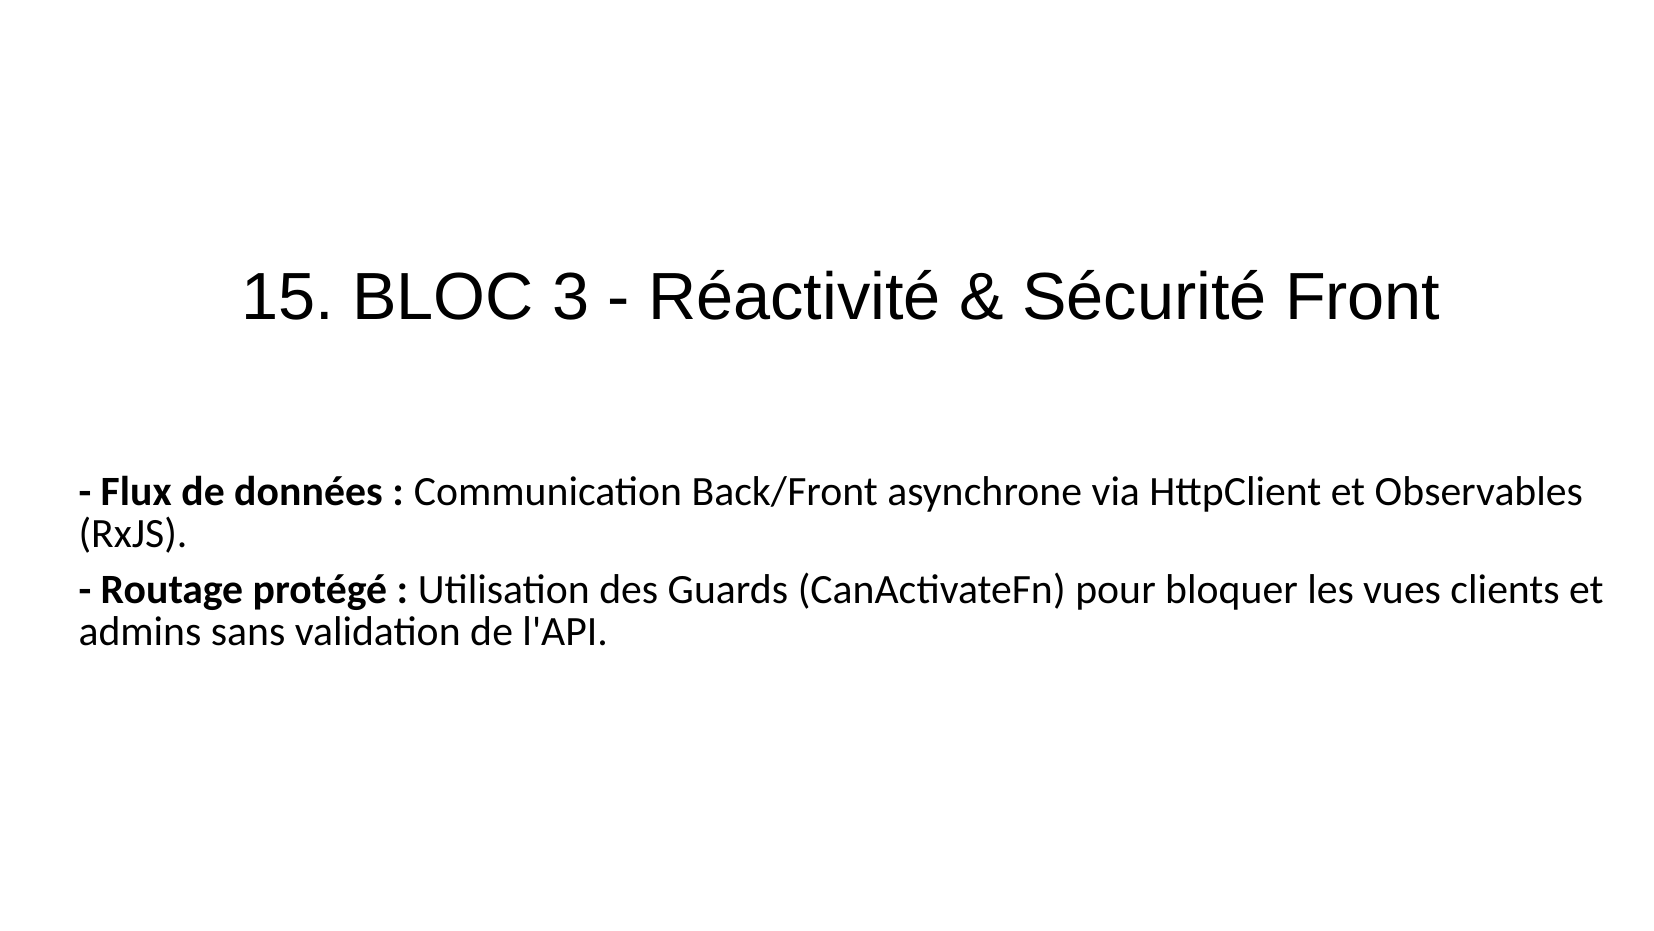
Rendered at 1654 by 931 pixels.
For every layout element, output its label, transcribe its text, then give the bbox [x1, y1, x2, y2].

subtitle 15. BLOC 3 - Réactivité & Sécurité Front - Flux de données : Communication Back/Front asynchrone via HttpClient et Observables (RxJS). - Routage protégé : Utilisation des Guards (CanActivateFn) pour bloquer les vues clients et admins sans validation de l'API. [58, 47, 1624, 916]
